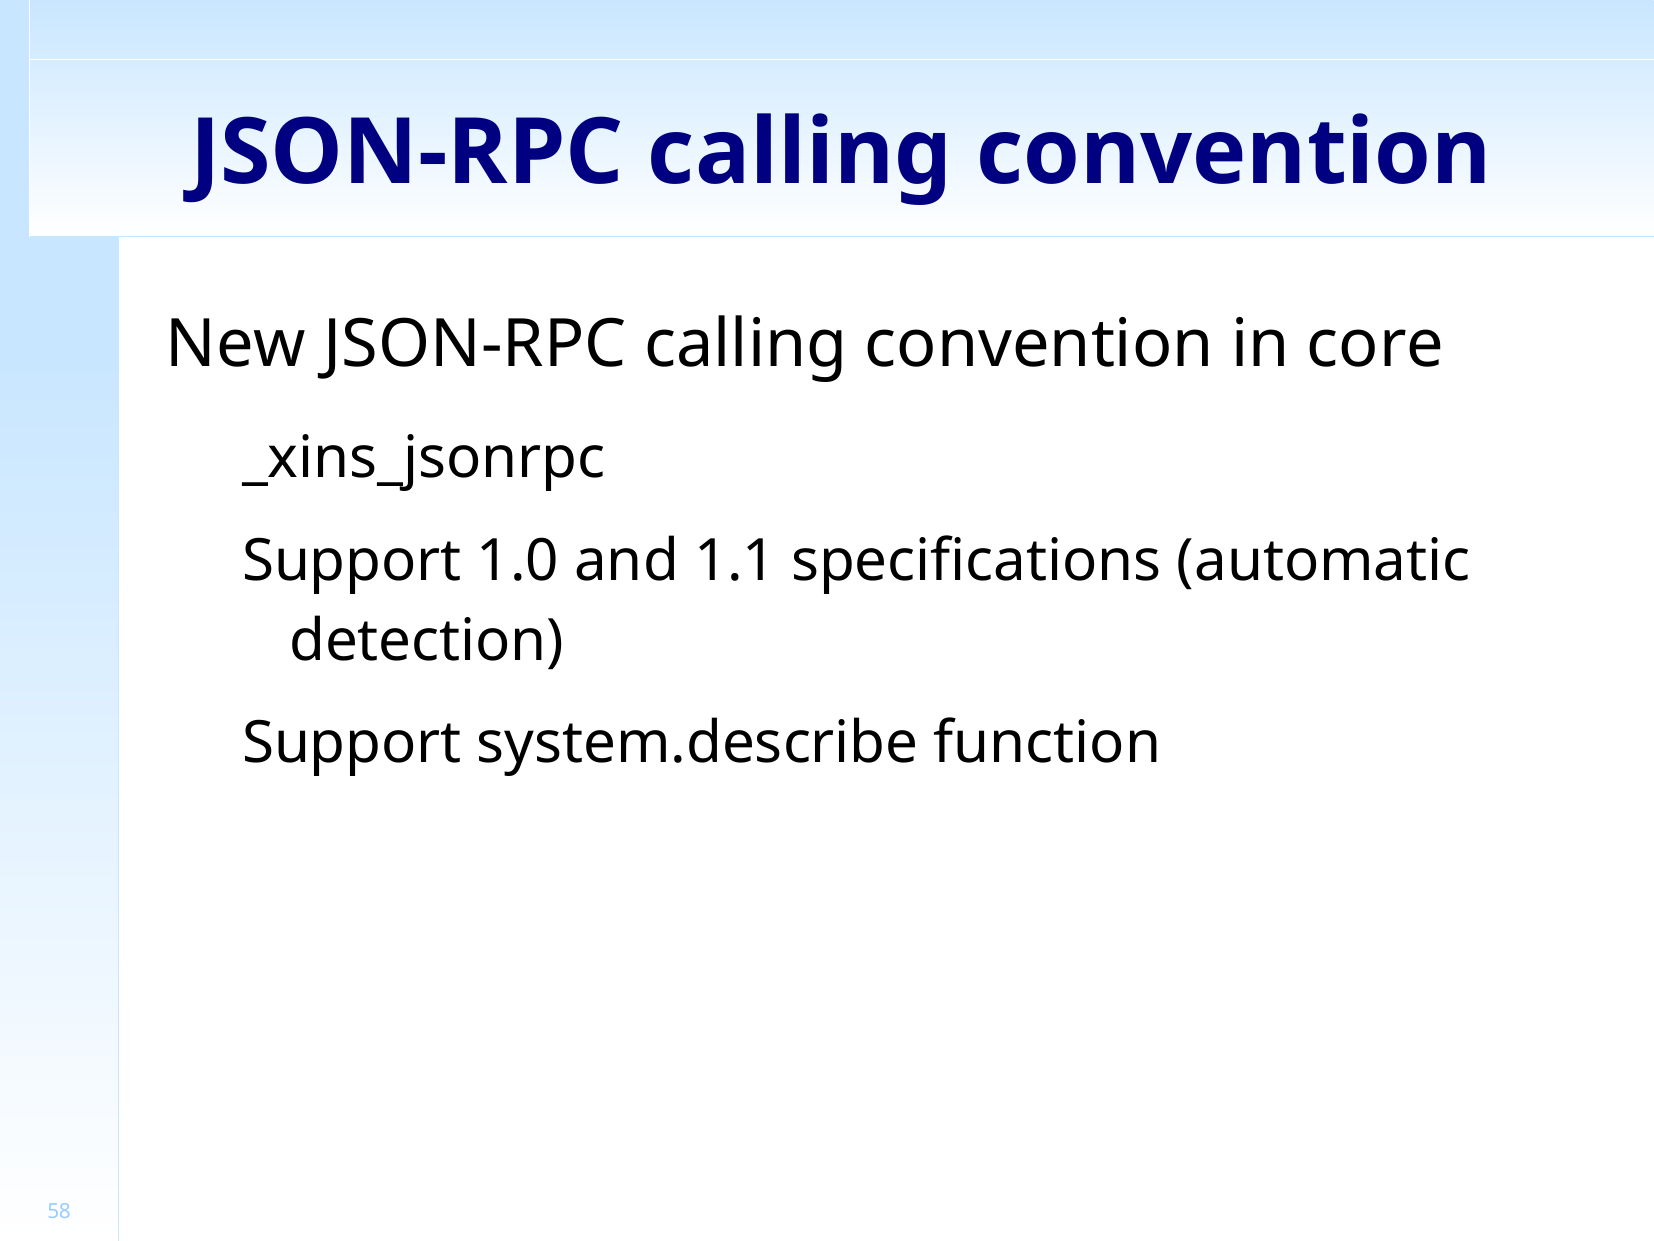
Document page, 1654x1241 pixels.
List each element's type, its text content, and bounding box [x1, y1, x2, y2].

title JSON-RPC calling convention [29, 59, 1654, 237]
list New JSON-RPC calling convention in core _xins_jsonrpc Support 1.0 and 1.1 specifications (automatic detection) Support system.describe function [147, 295, 1625, 1182]
